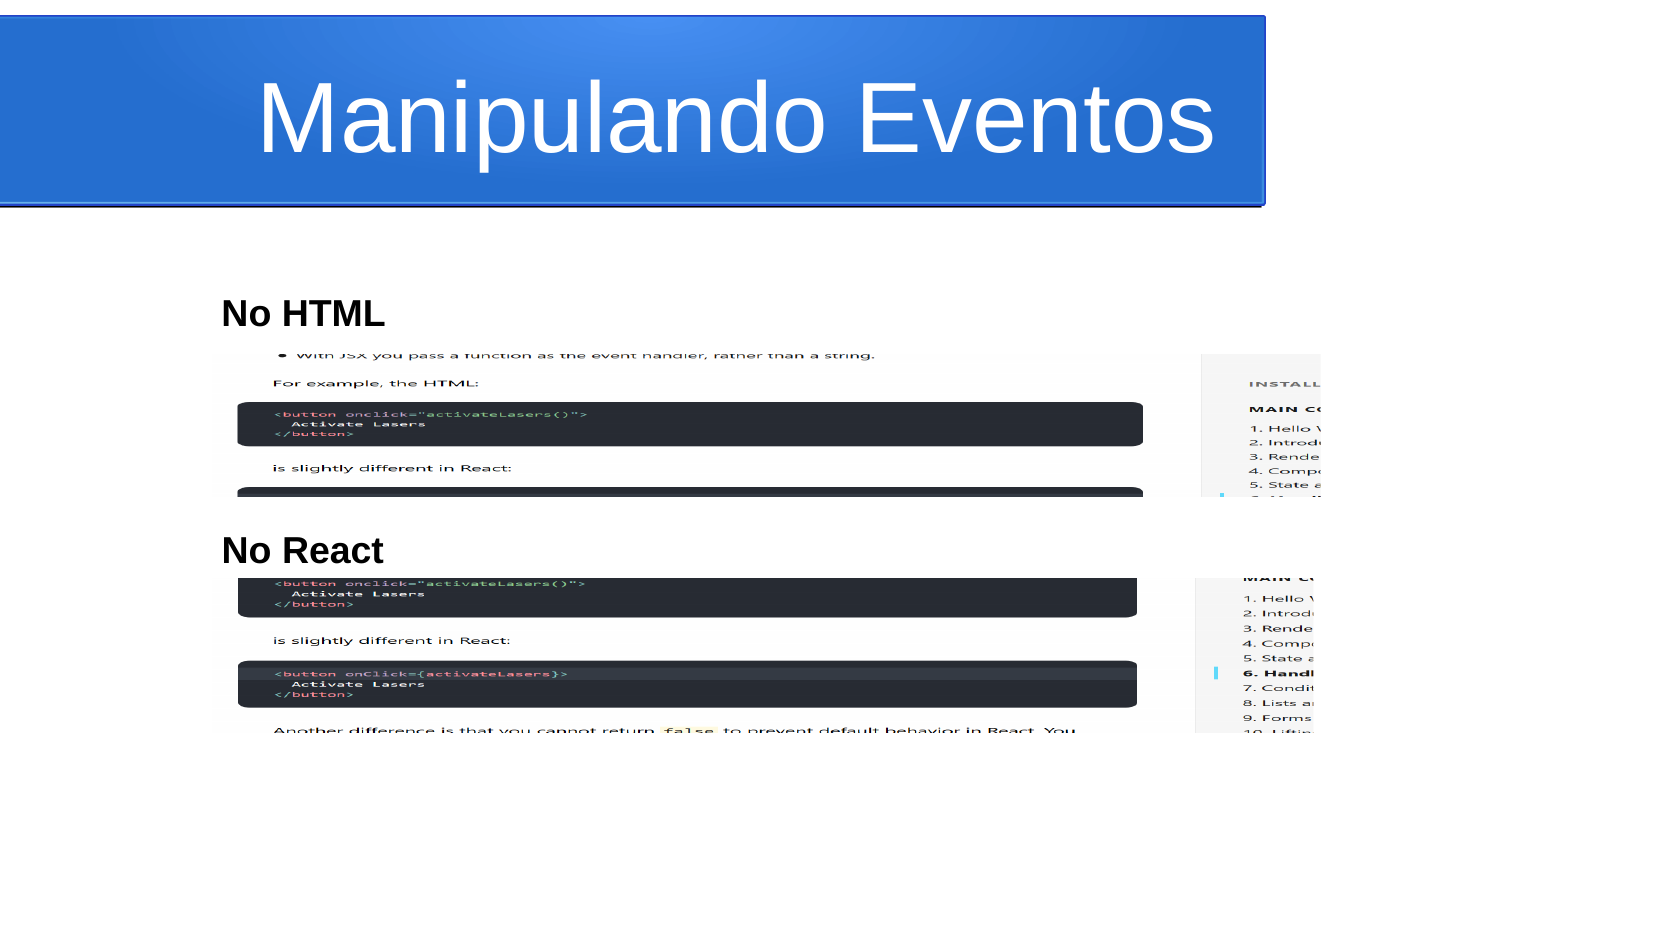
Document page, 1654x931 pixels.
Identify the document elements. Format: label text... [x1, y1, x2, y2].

picture [212, 579, 1314, 733]
text_box Manipulando Eventos [242, 44, 1264, 180]
picture [212, 354, 1321, 497]
text_box No React [206, 518, 1465, 579]
text_box No HTML [206, 282, 1465, 342]
picture [0, 13, 1269, 211]
